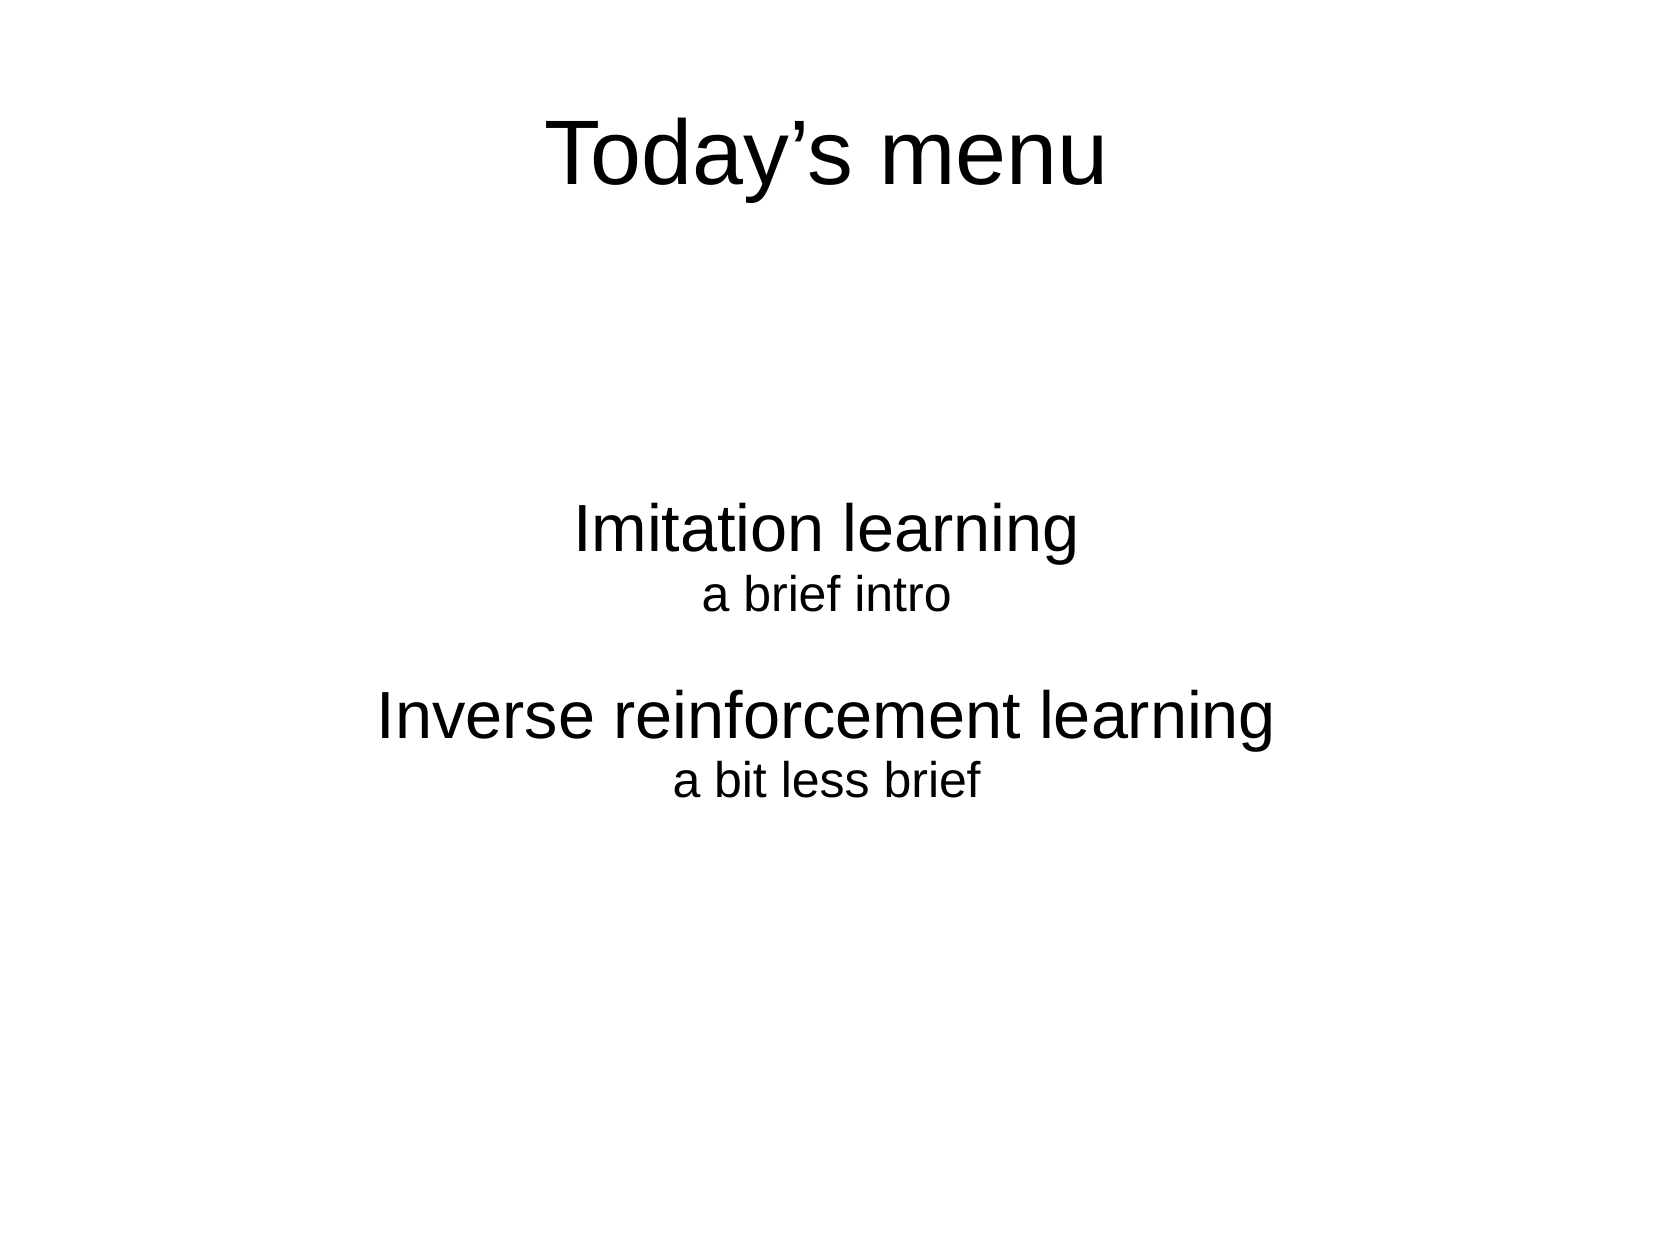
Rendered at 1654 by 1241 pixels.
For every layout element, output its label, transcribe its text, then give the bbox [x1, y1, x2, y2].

subtitle Imitation learning a brief intro Inverse reinforcement learning a bit less brief [82, 290, 1571, 1010]
title Today’s menu [82, 49, 1571, 257]
